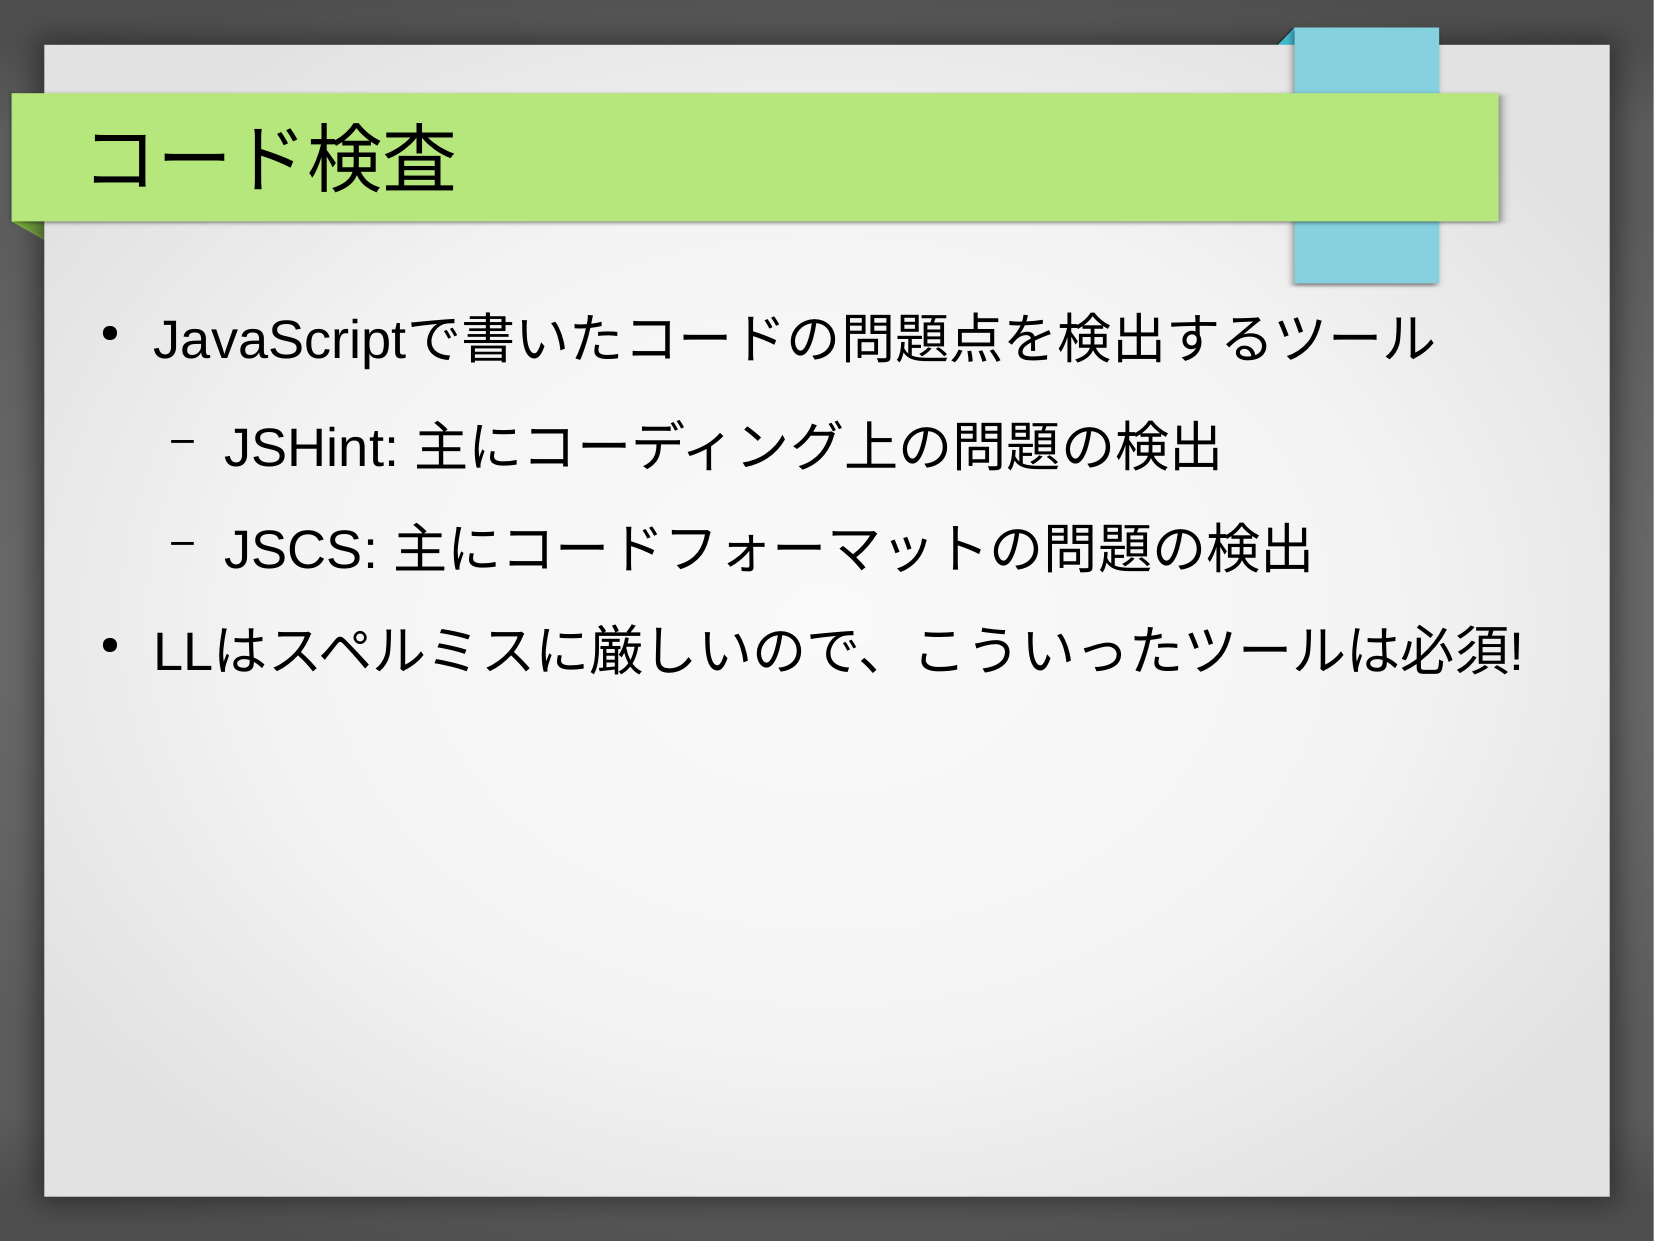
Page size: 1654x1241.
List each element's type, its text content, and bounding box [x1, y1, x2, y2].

picture [0, 0, 1654, 1241]
list JavaScriptで書いたコードの問題点を検出するツール JSHint: 主にコーディング上の問題の検出 JSCS: 主にコードフォーマットの問題の検出 LLはスペルミスに厳しいので、こういったツールは必須! [82, 295, 1571, 1015]
title コード検査 [82, 94, 1264, 213]
